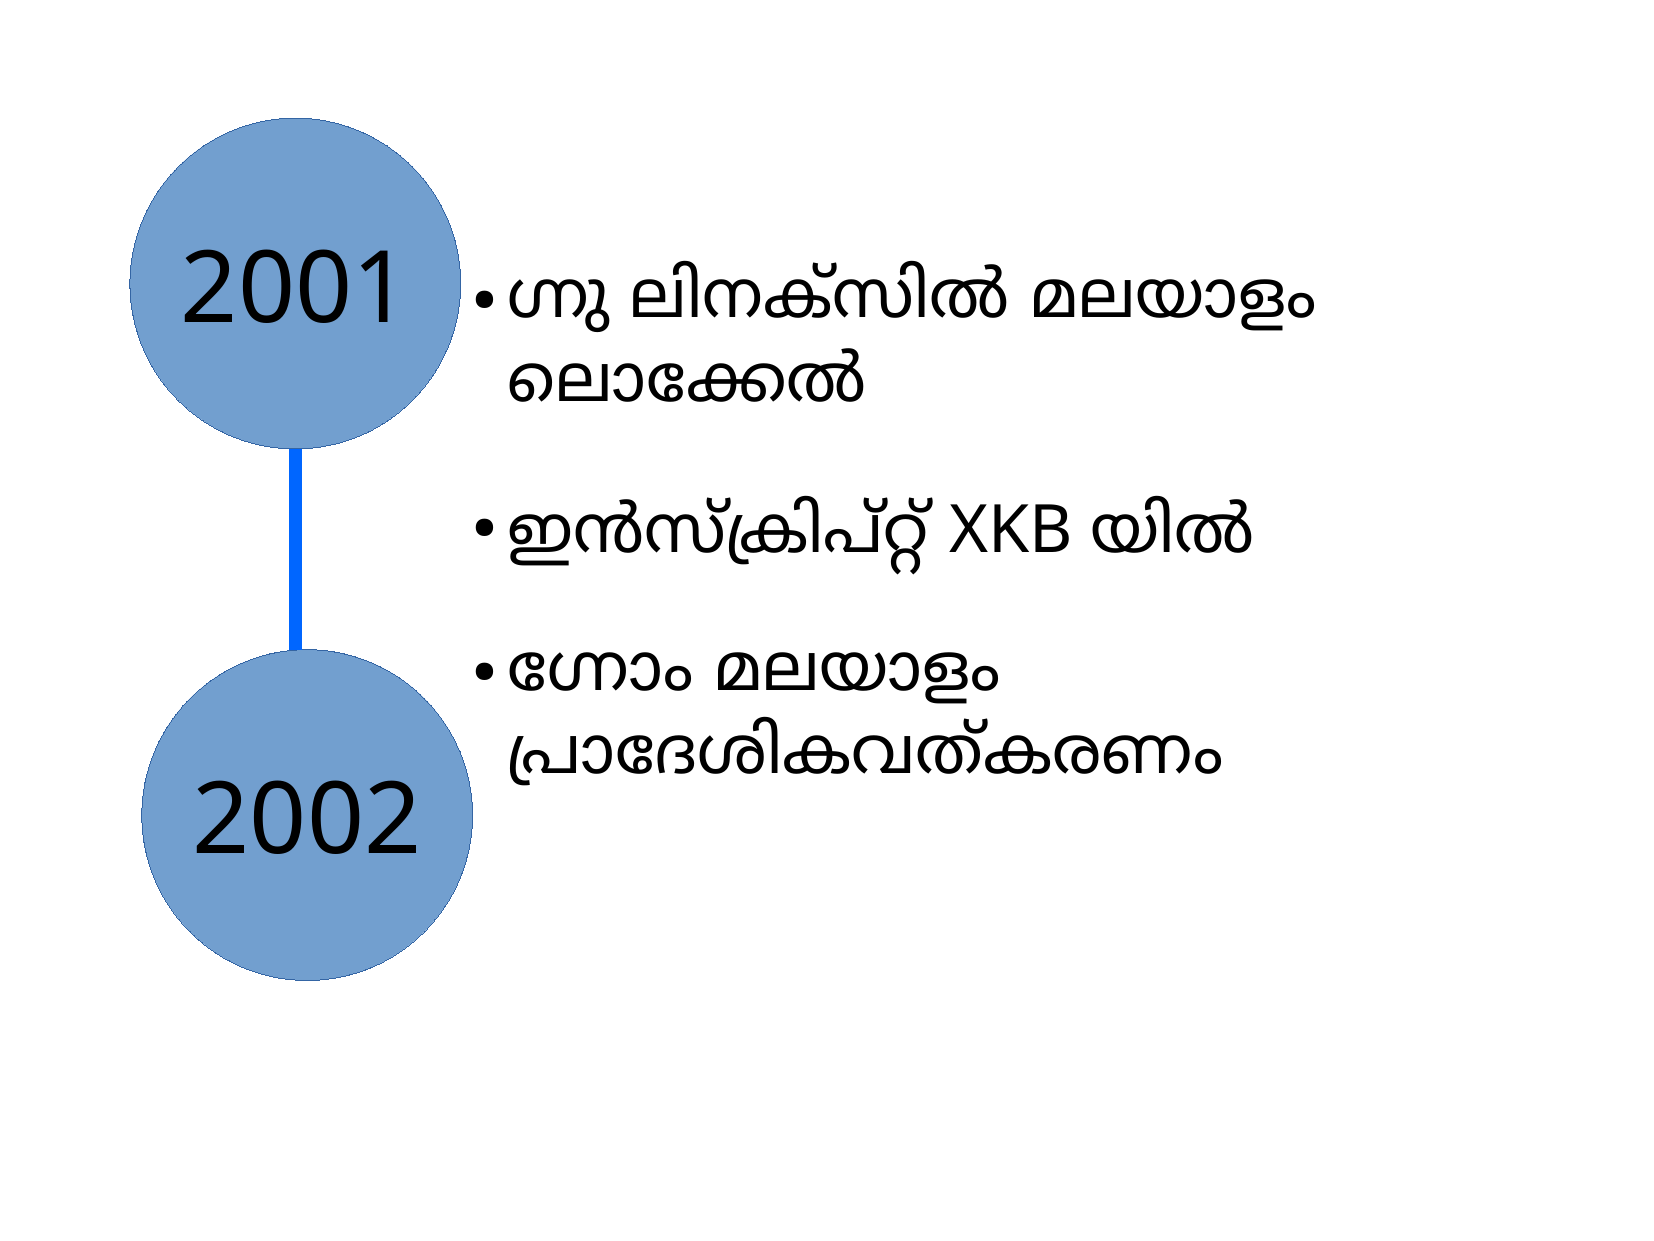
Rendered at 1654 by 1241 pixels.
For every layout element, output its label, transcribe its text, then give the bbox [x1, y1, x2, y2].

text_box 2001 [129, 118, 461, 449]
text_box 2002 [141, 649, 473, 981]
subtitle ഗ്നു ലിനക്സില്‍ മലയാളം ലൊക്കേല്‍ ഇന്‍സ്ക്രിപ്റ്റ് XKB യില്‍ ഗ്നോം മലയാളം പ്രാദേശികവത്കരണം [472, 49, 1571, 1010]
